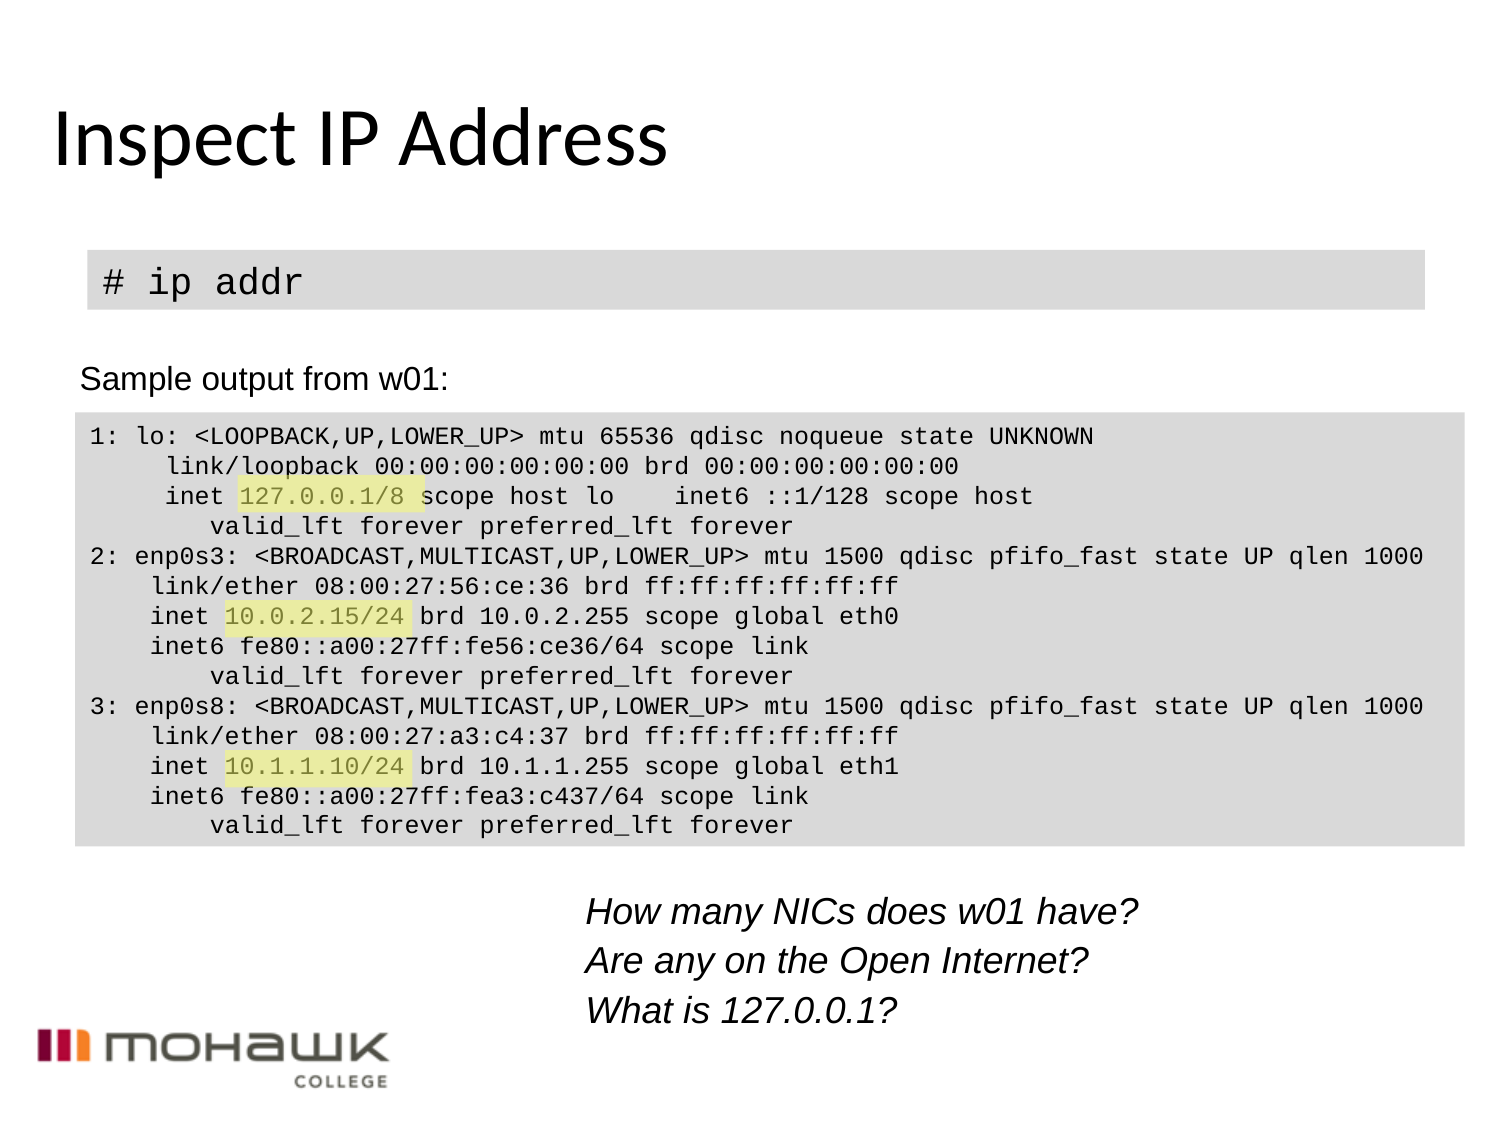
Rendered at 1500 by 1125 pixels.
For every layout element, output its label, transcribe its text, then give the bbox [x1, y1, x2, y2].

text_box Sample output from w01: [64, 349, 465, 405]
picture [5, 1000, 422, 1118]
text_box [237, 474, 425, 513]
text_box [225, 600, 413, 638]
text_box How many NICs does w01 have? Are any on the Open Internet? What is 127.0.0.1? [570, 874, 1154, 1039]
text_box ﻿﻿﻿1: lo: <LOOPBACK,UP,LOWER_UP> mtu 65536 qdisc noqueue state UNKNOWN link/loopback 00:00:00:00:00:00 brd 00:00:00:00:00:00 inet 127.0.0.1/8 scope host lo inet6 ::1/128 scope host valid_lft forever preferred_lft forever 2: enp0s3: <BROADCAST,MULTICAST,UP,LOWER_UP> mtu 1500 qdisc pfifo_fast state UP qlen 1000 link/ether 08:00:27:56:ce:36 brd ff:ff:ff:ff:ff:ff inet 10.0.2.15/24 brd 10.0.2.255 scope global eth0 inet6 fe80::a00:27ff:fe56:ce36/64 scope link valid_lft forever preferred_lft forever 3: enp0s8: <BROADCAST,MULTICAST,UP,LOWER_UP> mtu 1500 qdisc pfifo_fast state UP qlen 1000 link/ether 08:00:27:a3:c4:37 brd ff:ff:ff:ff:ff:ff inet 10.1.1.10/24 brd 10.1.1.255 scope global eth1 inet6 fe80::a00:27ff:fea3:c437/64 scope link valid_lft forever preferred_lft forever [75, 412, 1465, 847]
text_box [225, 750, 413, 788]
title Inspect IP Address [37, 75, 1388, 238]
text_box # ip addr [87, 249, 1425, 310]
